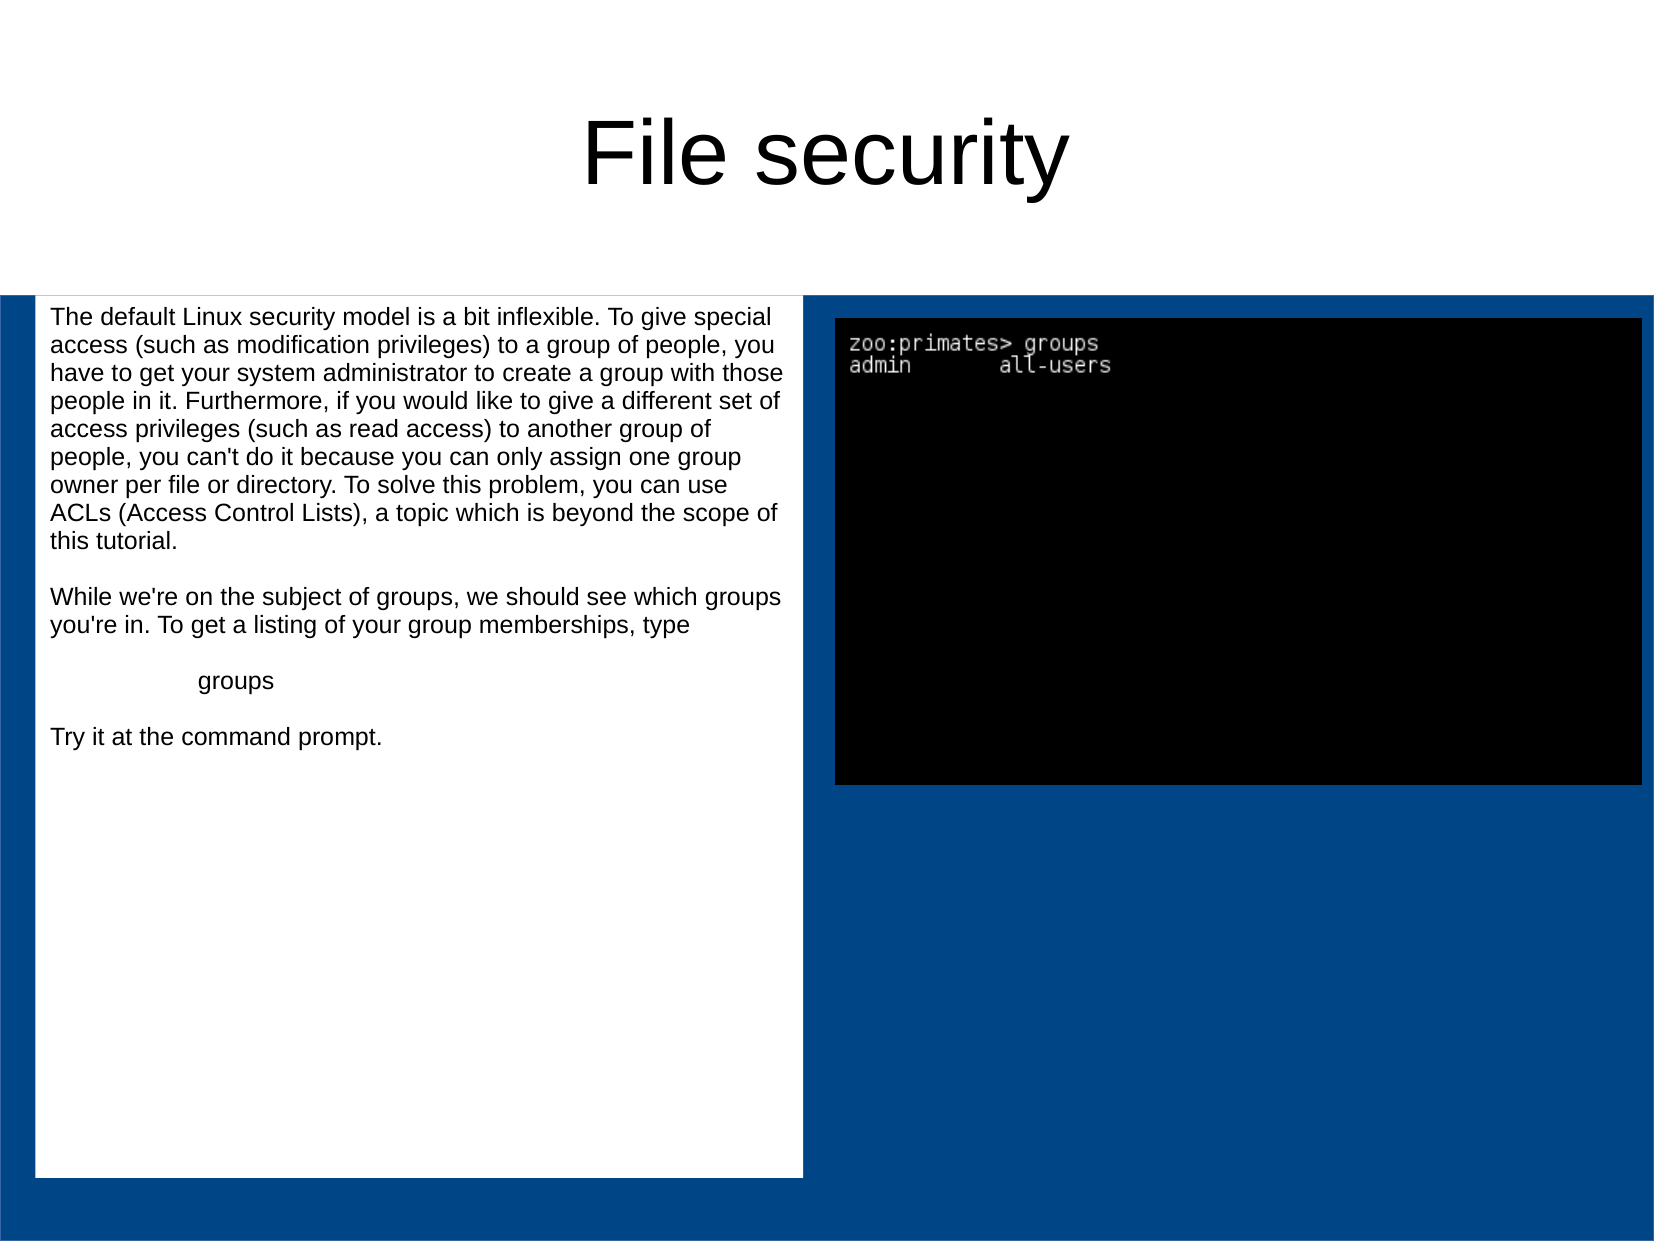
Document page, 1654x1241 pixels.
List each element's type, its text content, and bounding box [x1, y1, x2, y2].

picture [835, 318, 1642, 785]
text_box [0, 295, 1654, 1241]
title File security [82, 49, 1571, 257]
text_box The default Linux security model is a bit inflexible. To give special access (such as modification privileges) to a group of people, you have to get your system administrator to create a group with those people in it. Furthermore, if you would like to give a different set of access privileges (such as read access) to another group of people, you can't do it because you can only assign one group owner per file or directory. To solve this problem, you can use ACLs (Access Control Lists), a topic which is beyond the scope of this tutorial. While we're on the subject of groups, we should see which groups you're in. To get a listing of your group memberships, type groups Try it at the command prompt. [35, 295, 804, 1178]
